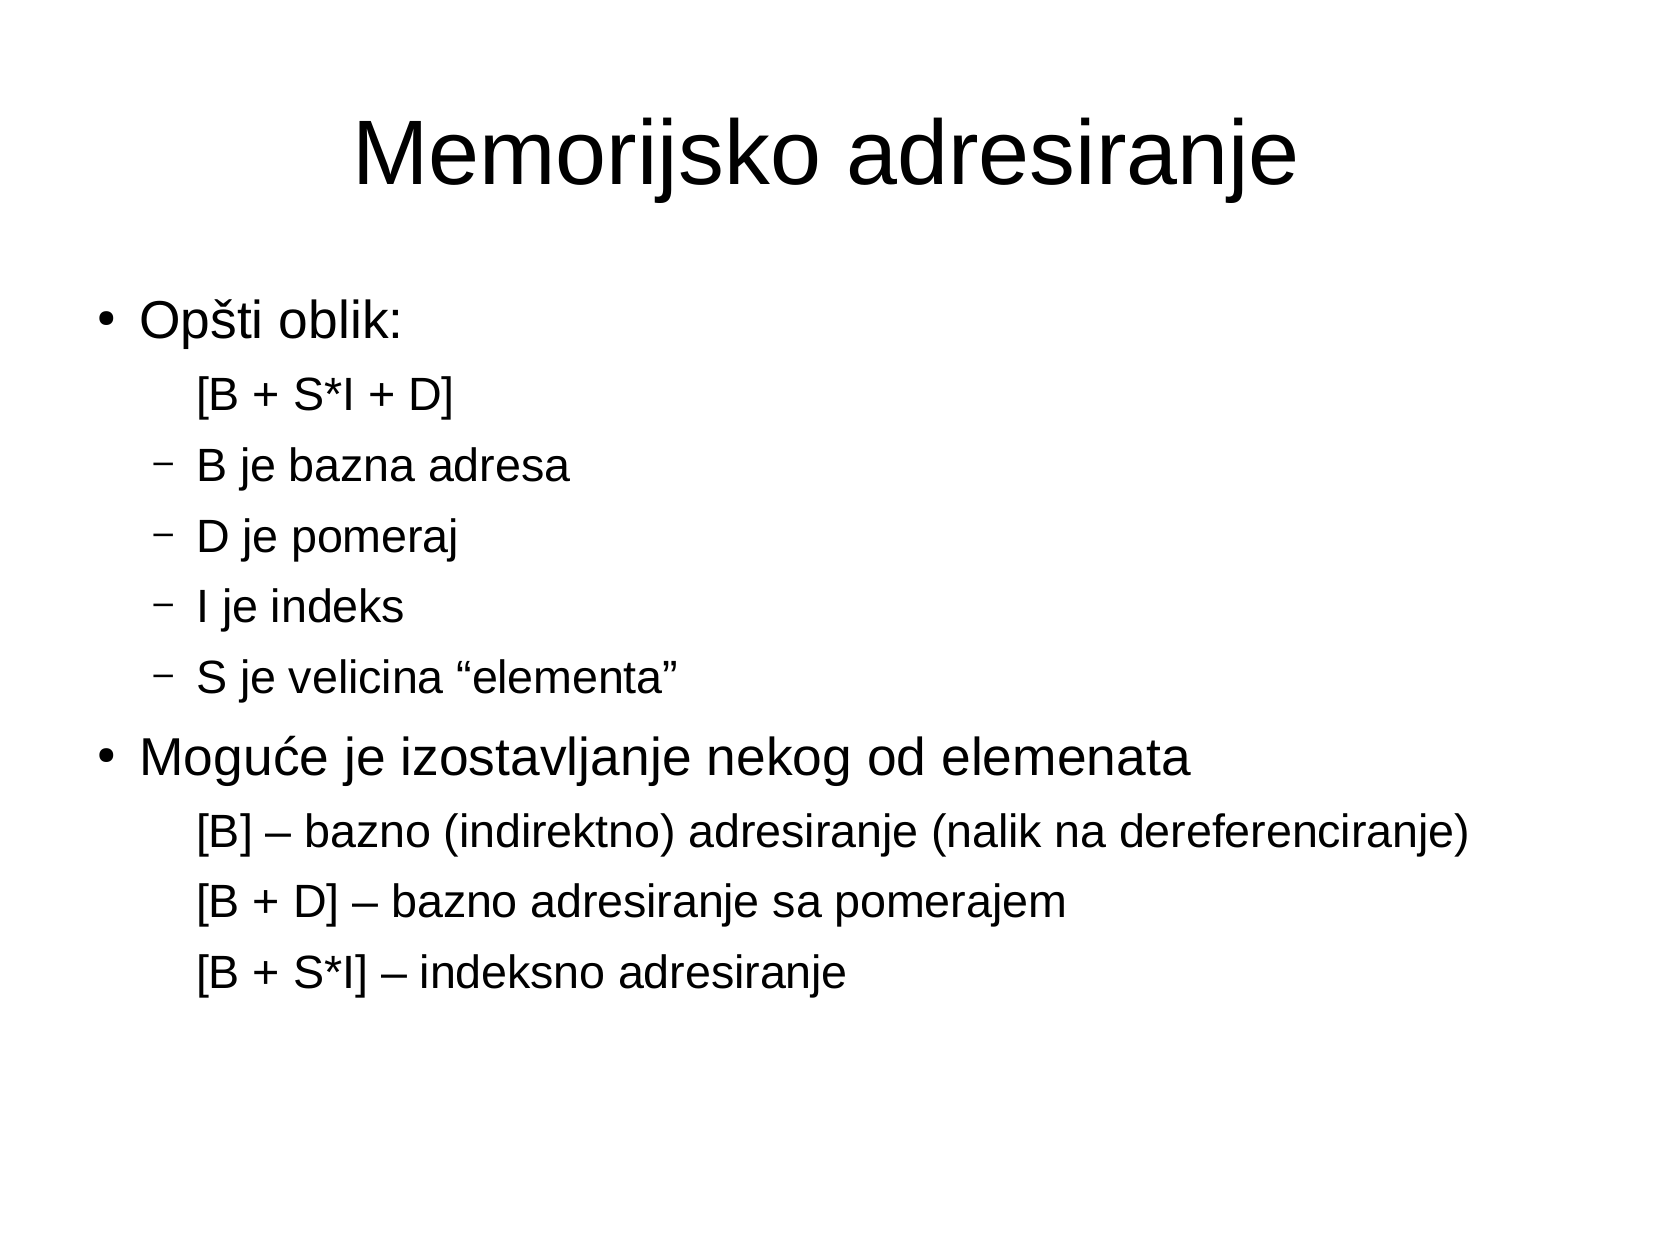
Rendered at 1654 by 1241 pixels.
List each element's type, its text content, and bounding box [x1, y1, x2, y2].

title Memorijsko adresiranje [82, 49, 1571, 257]
list Opšti oblik: [B + S*I + D] B je bazna adresa D je pomeraj I je indeks S je velicina “elementa” Moguće je izostavljanje nekog od elemenata [B] – bazno (indirektno) adresiranje (nalik na dereferenciranje) [B + D] – bazno adresiranje sa pomerajem [B + S*I] – indeksno adresiranje [82, 290, 1571, 1010]
